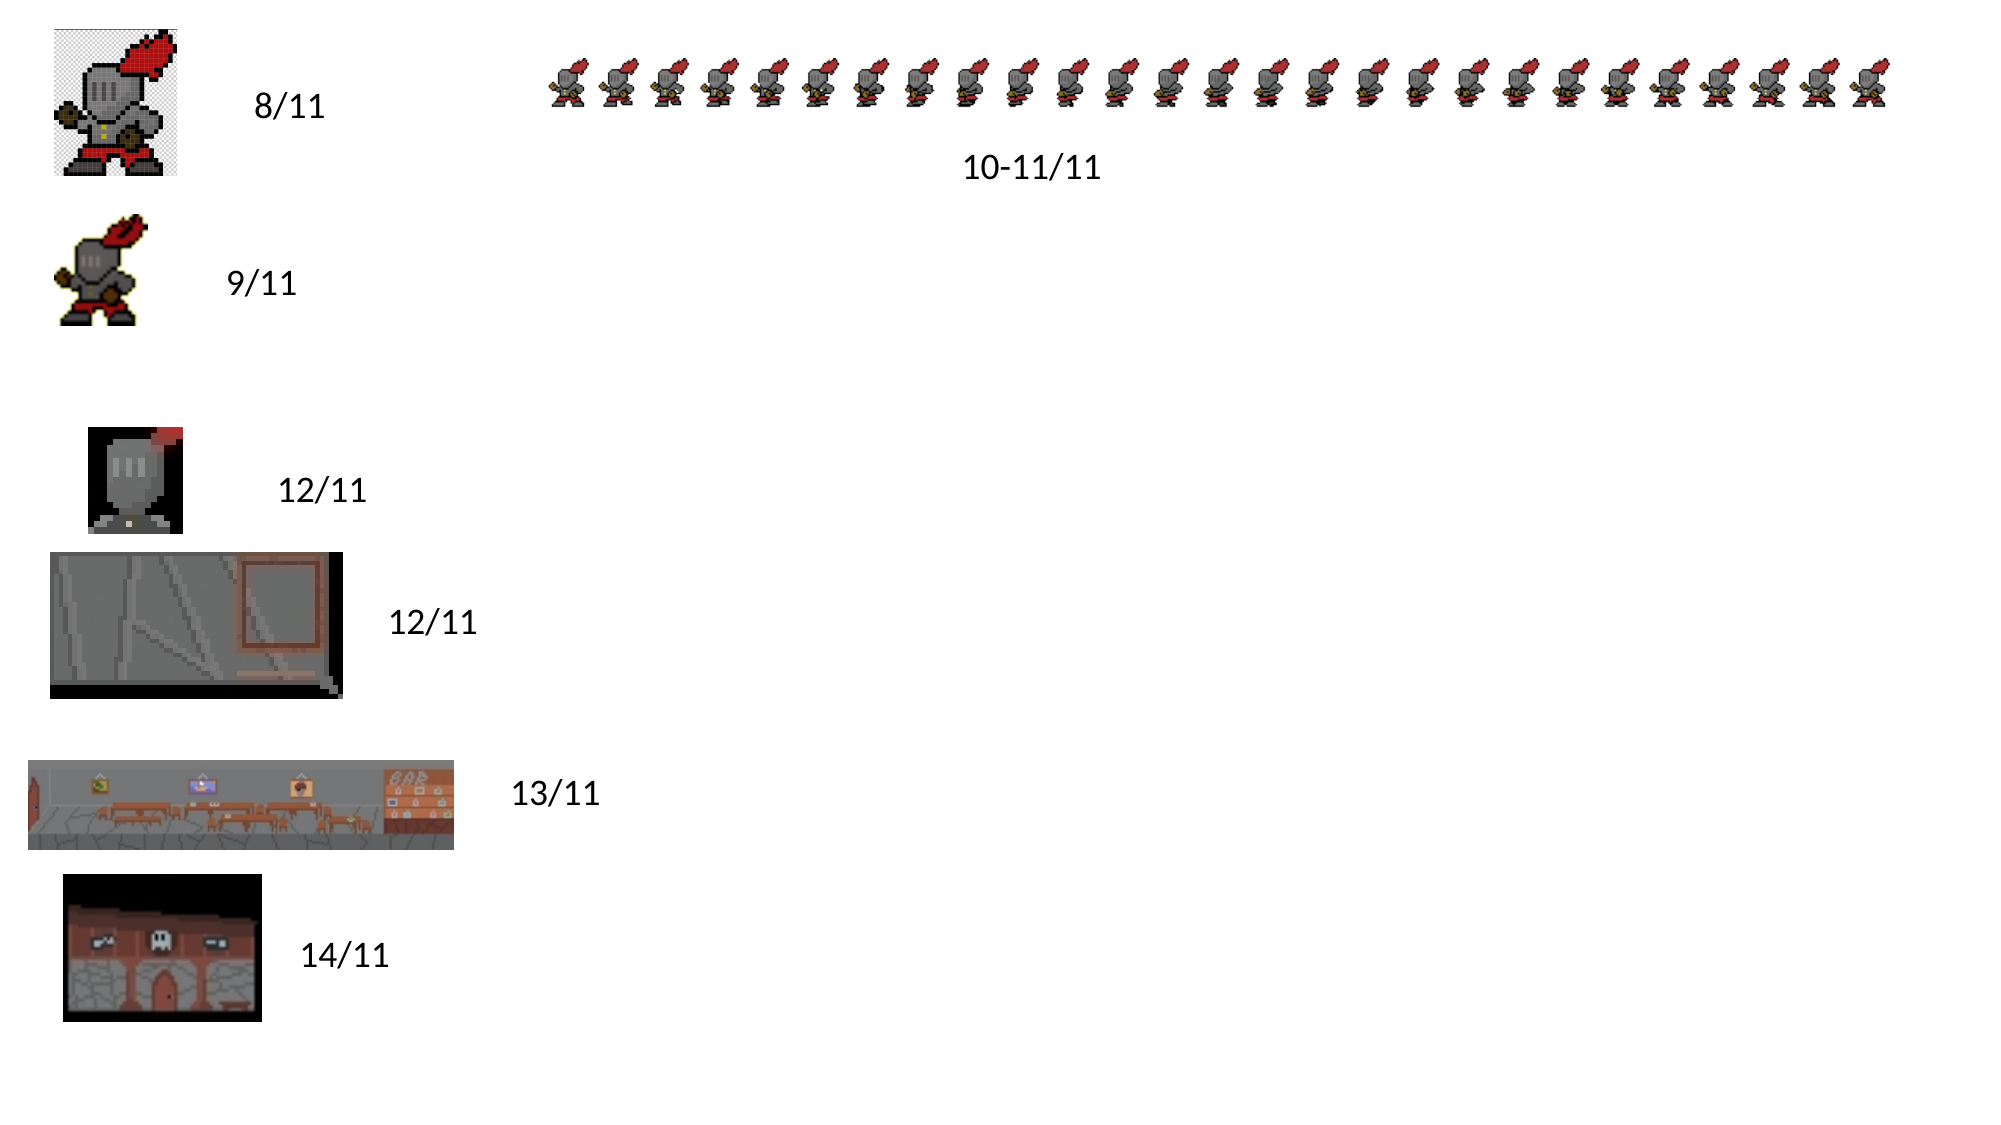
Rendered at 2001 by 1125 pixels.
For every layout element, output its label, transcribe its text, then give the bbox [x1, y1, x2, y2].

picture [50, 552, 343, 699]
picture [63, 874, 262, 1022]
picture [54, 214, 148, 326]
picture [28, 760, 454, 850]
text_box 10-11/11 [946, 134, 1159, 195]
text_box 9/11 [210, 250, 482, 312]
picture [544, 58, 1895, 109]
text_box 12/11 [261, 457, 443, 518]
text_box 13/11 [495, 760, 661, 821]
text_box 8/11 [239, 73, 482, 135]
text_box 12/11 [372, 589, 1373, 650]
picture [88, 427, 183, 534]
text_box 14/11 [284, 922, 483, 984]
picture [54, 29, 177, 176]
